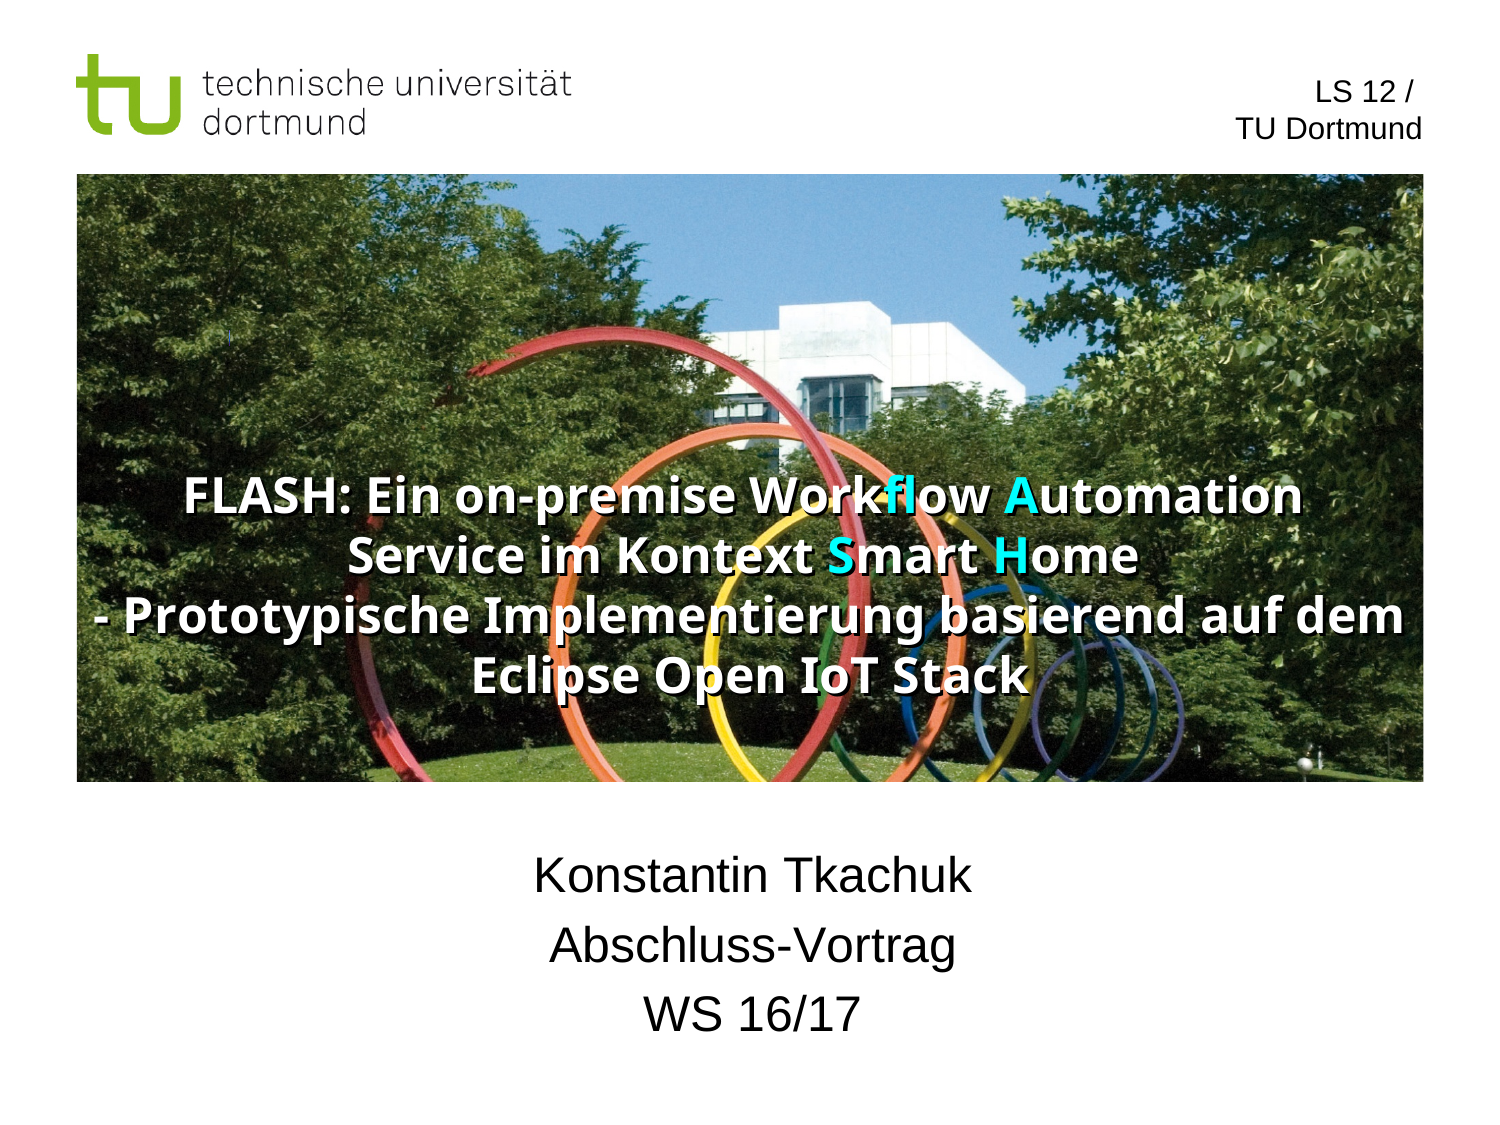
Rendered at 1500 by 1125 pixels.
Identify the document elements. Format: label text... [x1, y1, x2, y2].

picture [76, 228, 1424, 410]
picture [76, 756, 1424, 782]
picture [76, 54, 573, 145]
text_box FLASH: Ein on-premise Workflow Automation Service im Kontext Smart Home - Prototypische Implementierung basierend auf dem Eclipse Open IoT Stack [76, 410, 1424, 756]
text_box Konstantin Tkachuk Abschluss-Vortrag WS 16/17 [88, 797, 1418, 1088]
